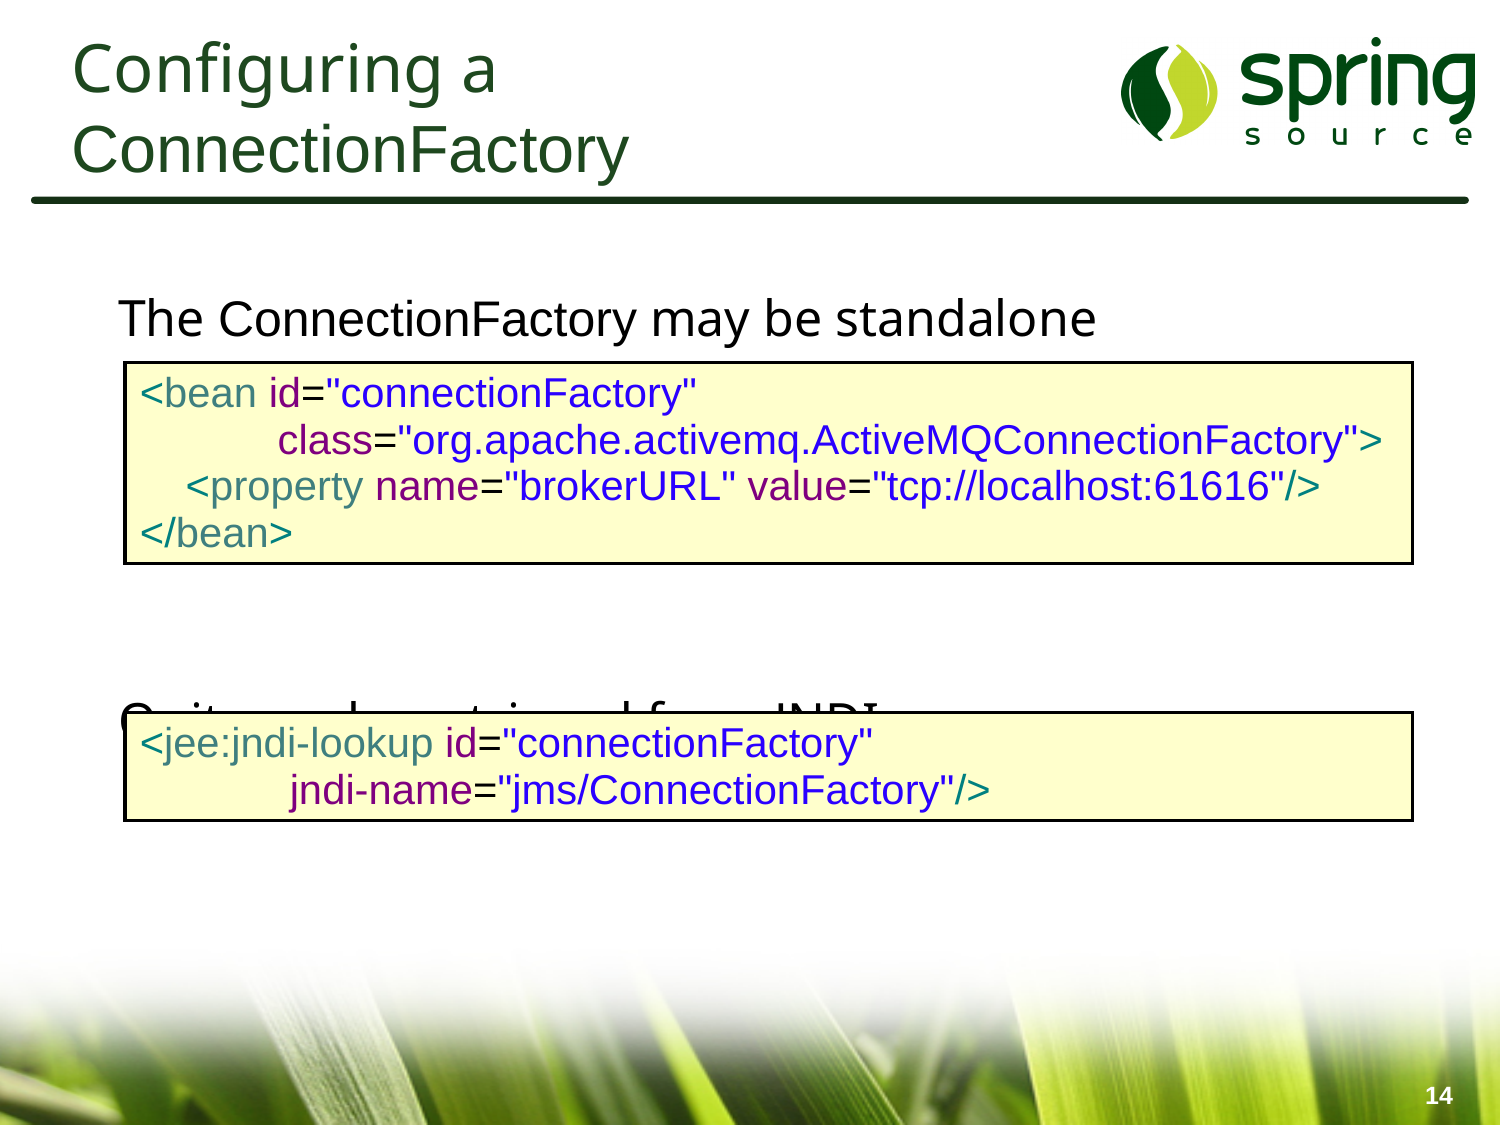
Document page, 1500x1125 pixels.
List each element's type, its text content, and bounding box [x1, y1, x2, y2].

text_box <bean id="connectionFactory" class="org.apache.activemq.ActiveMQConnectionFactory"> <property name="brokerURL" value="tcp://localhost:61616"/> </bean> [124, 362, 1413, 564]
picture [0, 944, 1500, 1125]
title Configuring a ConnectionFactory [56, 13, 1089, 187]
list The ConnectionFactory may be standalone Or it may be retrieved from JNDI [103, 275, 1394, 938]
text_box <jee:jndi-lookup id="connectionFactory" jndi-name="jms/ConnectionFactory"/> [124, 712, 1413, 821]
picture [1121, 37, 1475, 145]
